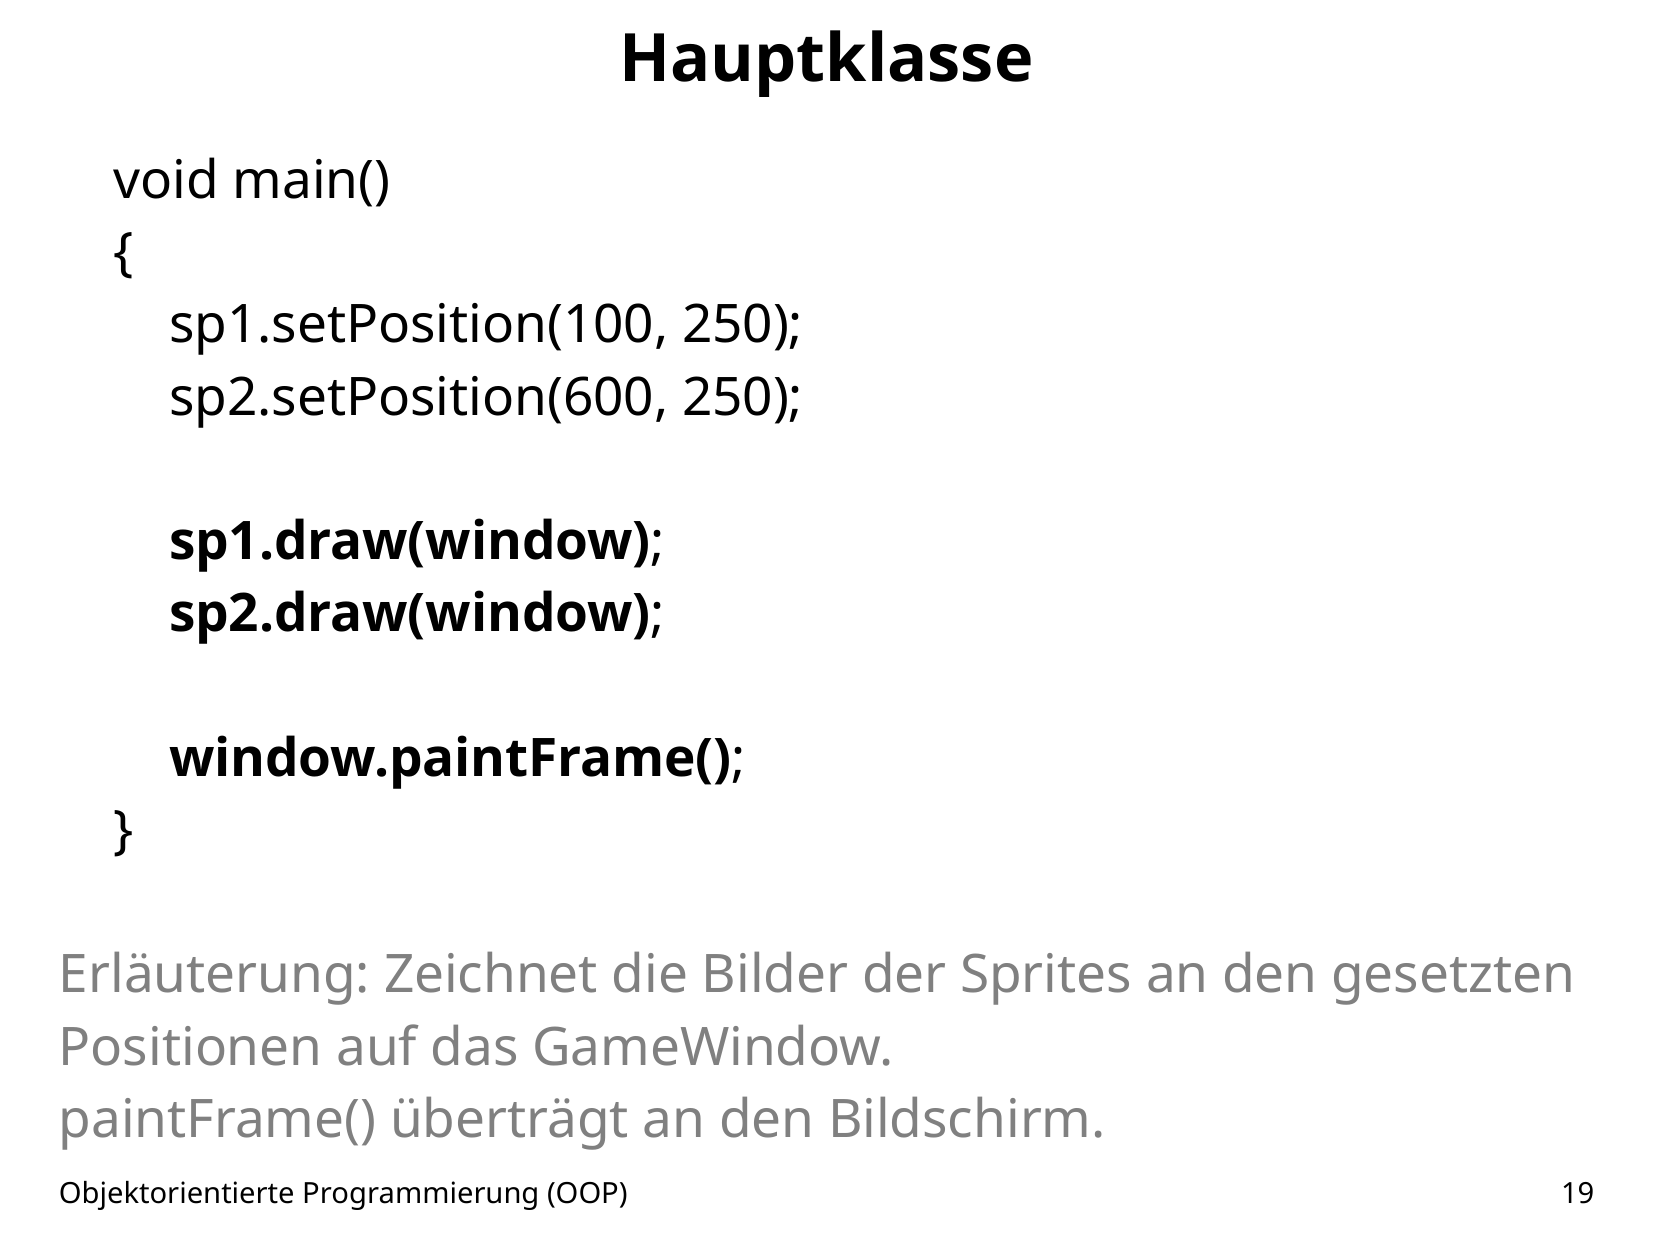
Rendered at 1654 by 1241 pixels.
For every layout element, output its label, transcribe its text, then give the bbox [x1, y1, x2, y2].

title Hauptklasse [0, 5, 1654, 107]
list void main() { sp1.setPosition(100, 250); sp2.setPosition(600, 250); sp1.draw(window); sp2.draw(window); window.paintFrame(); } Erläuterung: Zeichnet die Bilder der Sprites an den gesetzten Positionen auf das GameWindow. paintFrame() überträgt an den Bildschirm. [59, 141, 1630, 1158]
